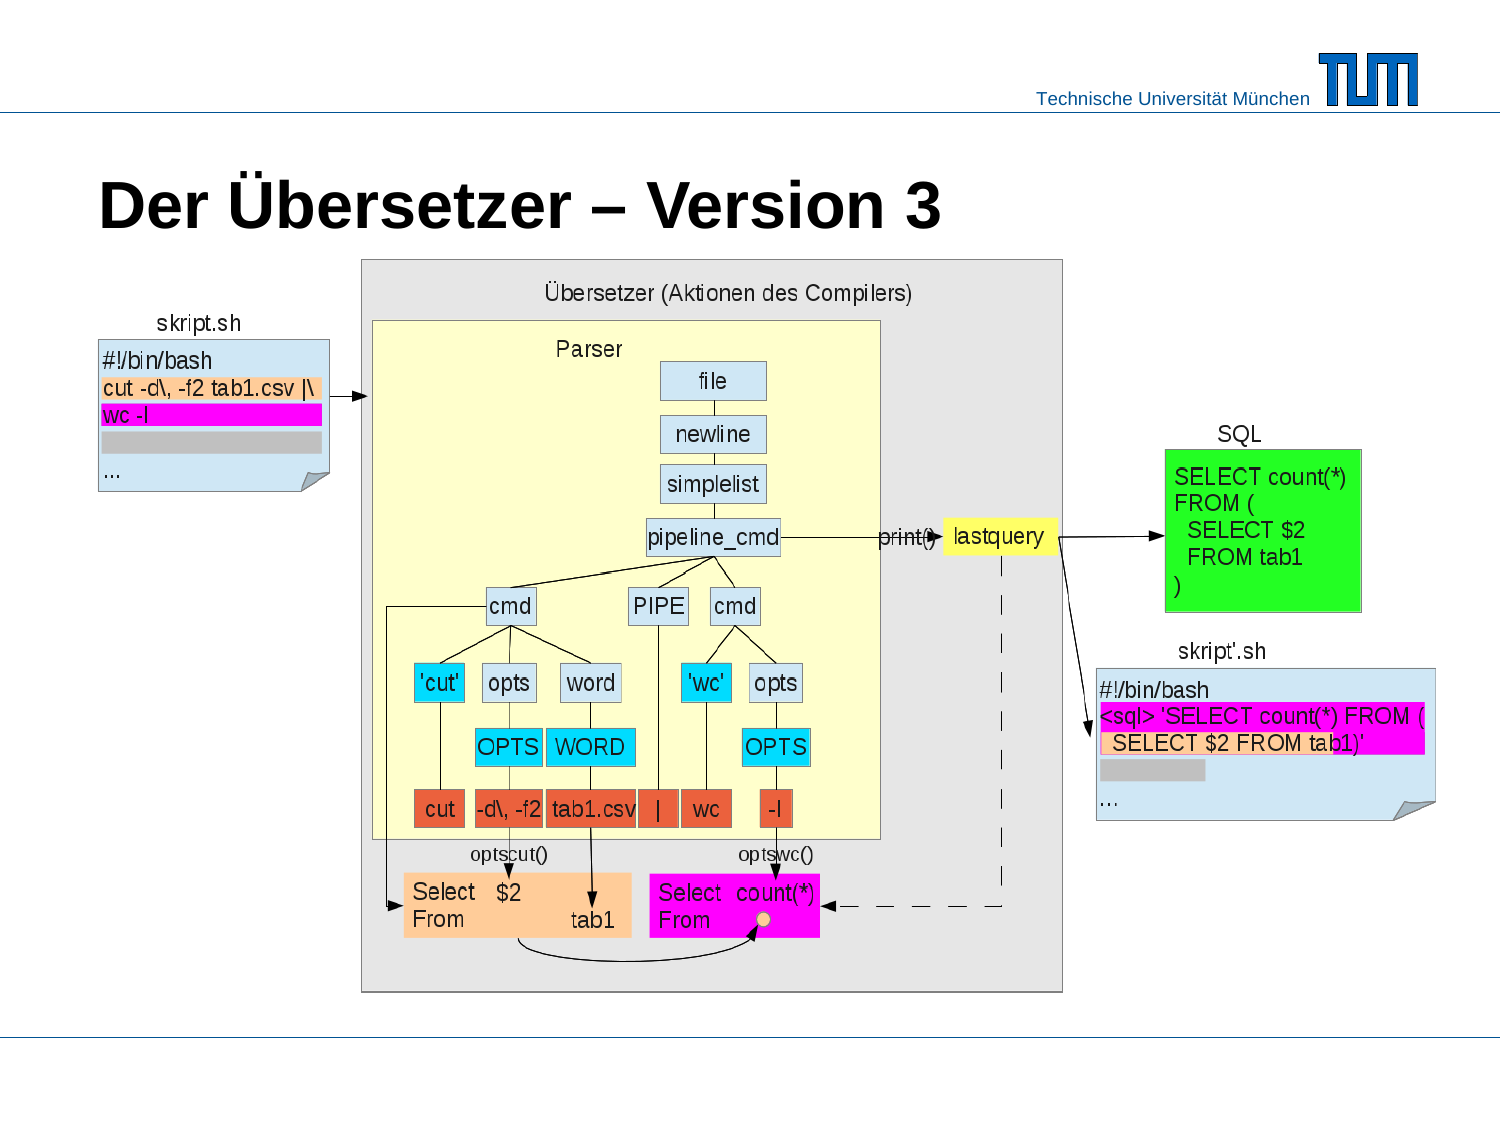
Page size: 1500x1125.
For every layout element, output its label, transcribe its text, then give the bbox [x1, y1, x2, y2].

picture [94, 259, 1436, 993]
title Der Übersetzer – Version 3 [83, 74, 1417, 250]
